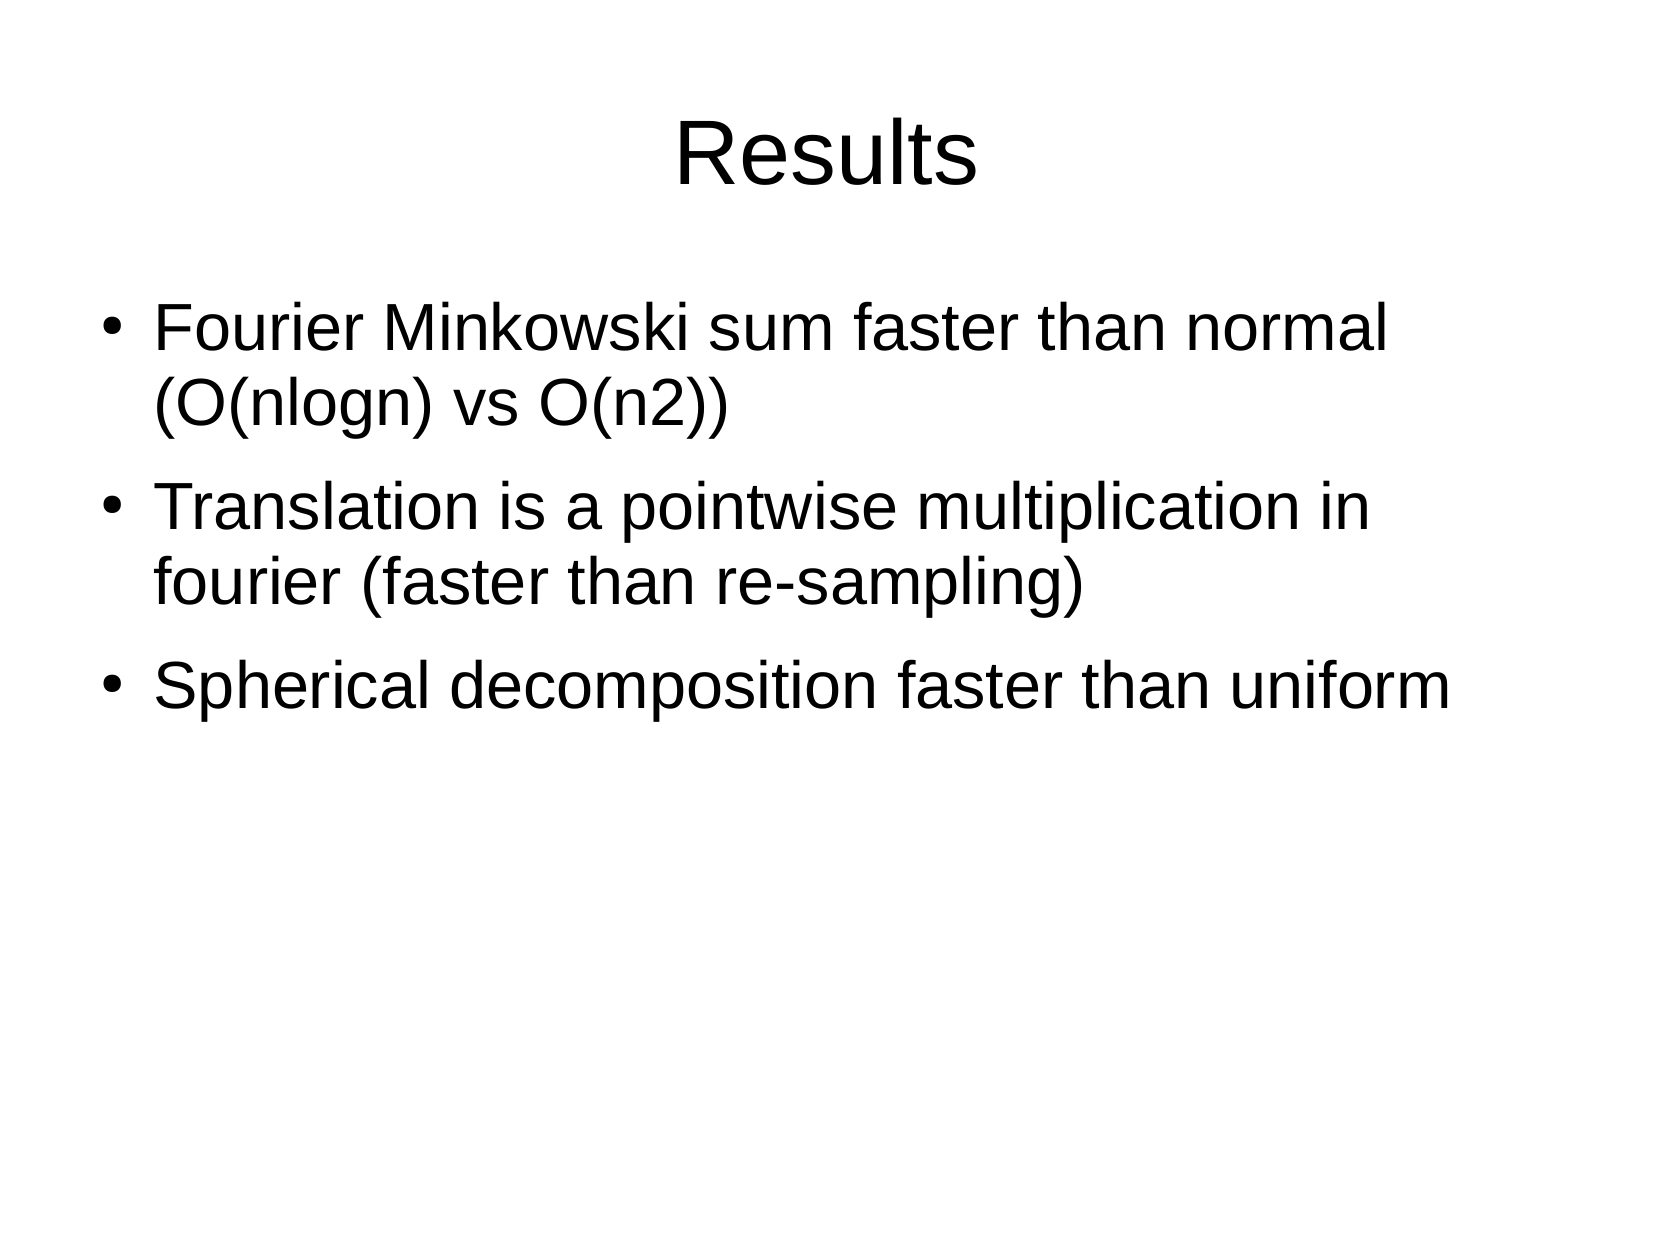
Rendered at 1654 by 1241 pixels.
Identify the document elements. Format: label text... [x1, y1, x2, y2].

list Fourier Minkowski sum faster than normal (O(nlogn) vs O(n2)) Translation is a pointwise multiplication in fourier (faster than re-sampling) Spherical decomposition faster than uniform [82, 290, 1538, 1010]
title Results [82, 49, 1571, 257]
